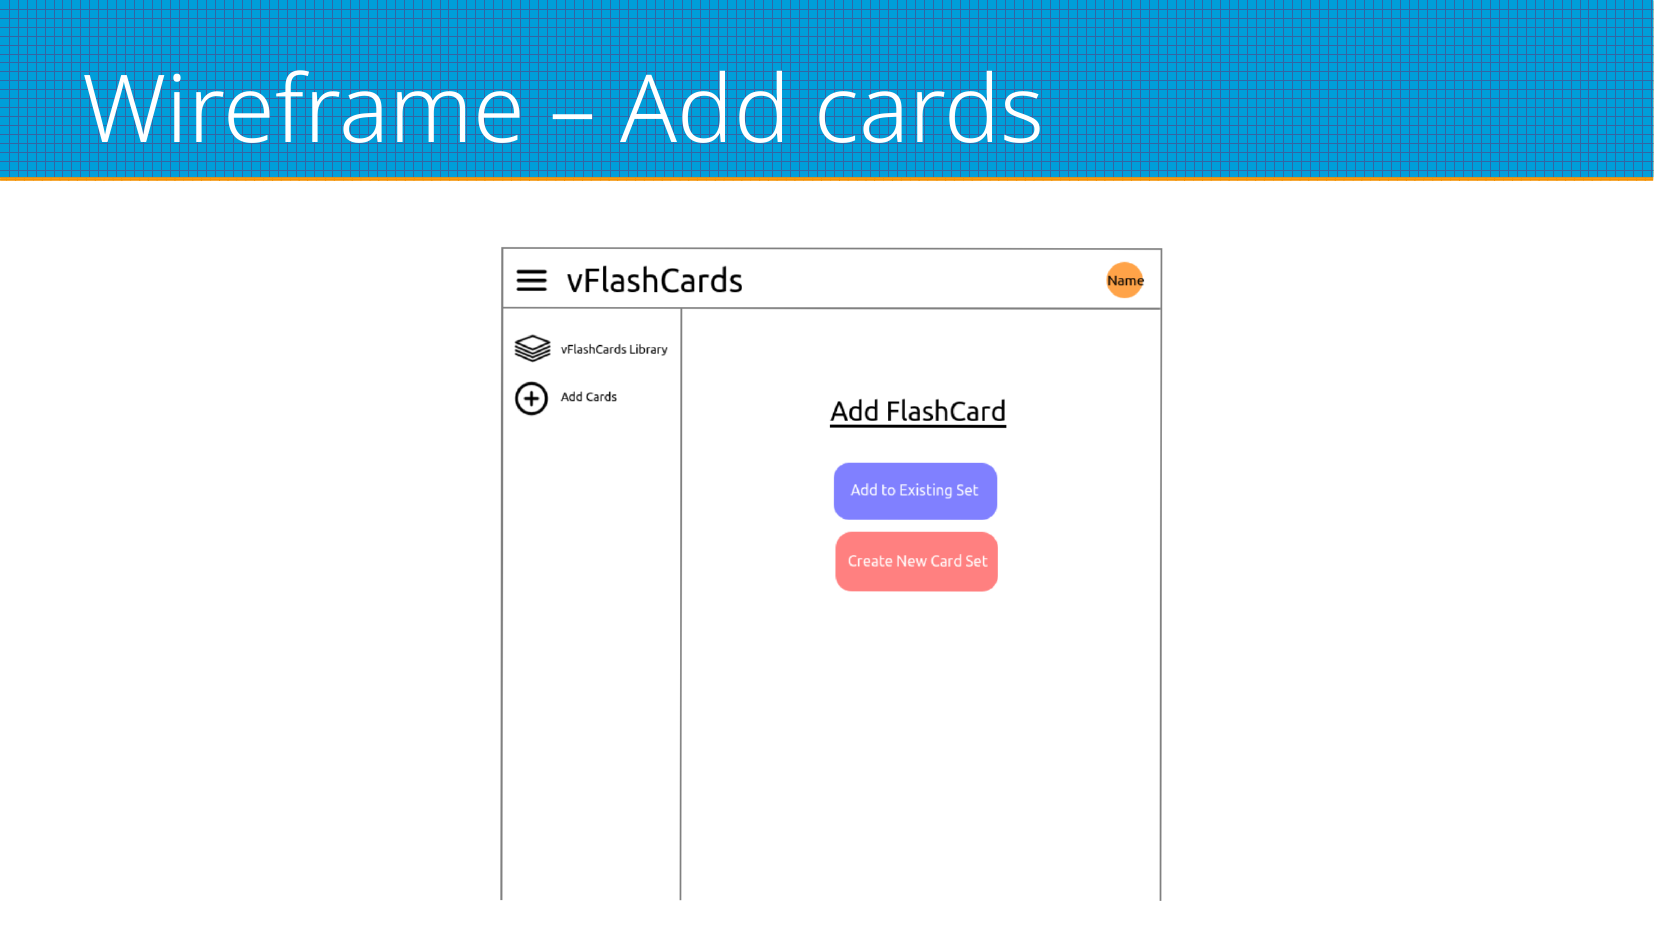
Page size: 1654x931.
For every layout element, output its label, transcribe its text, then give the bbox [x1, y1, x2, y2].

picture [454, 225, 1201, 901]
title Wireframe – Add cards [82, 14, 1571, 171]
